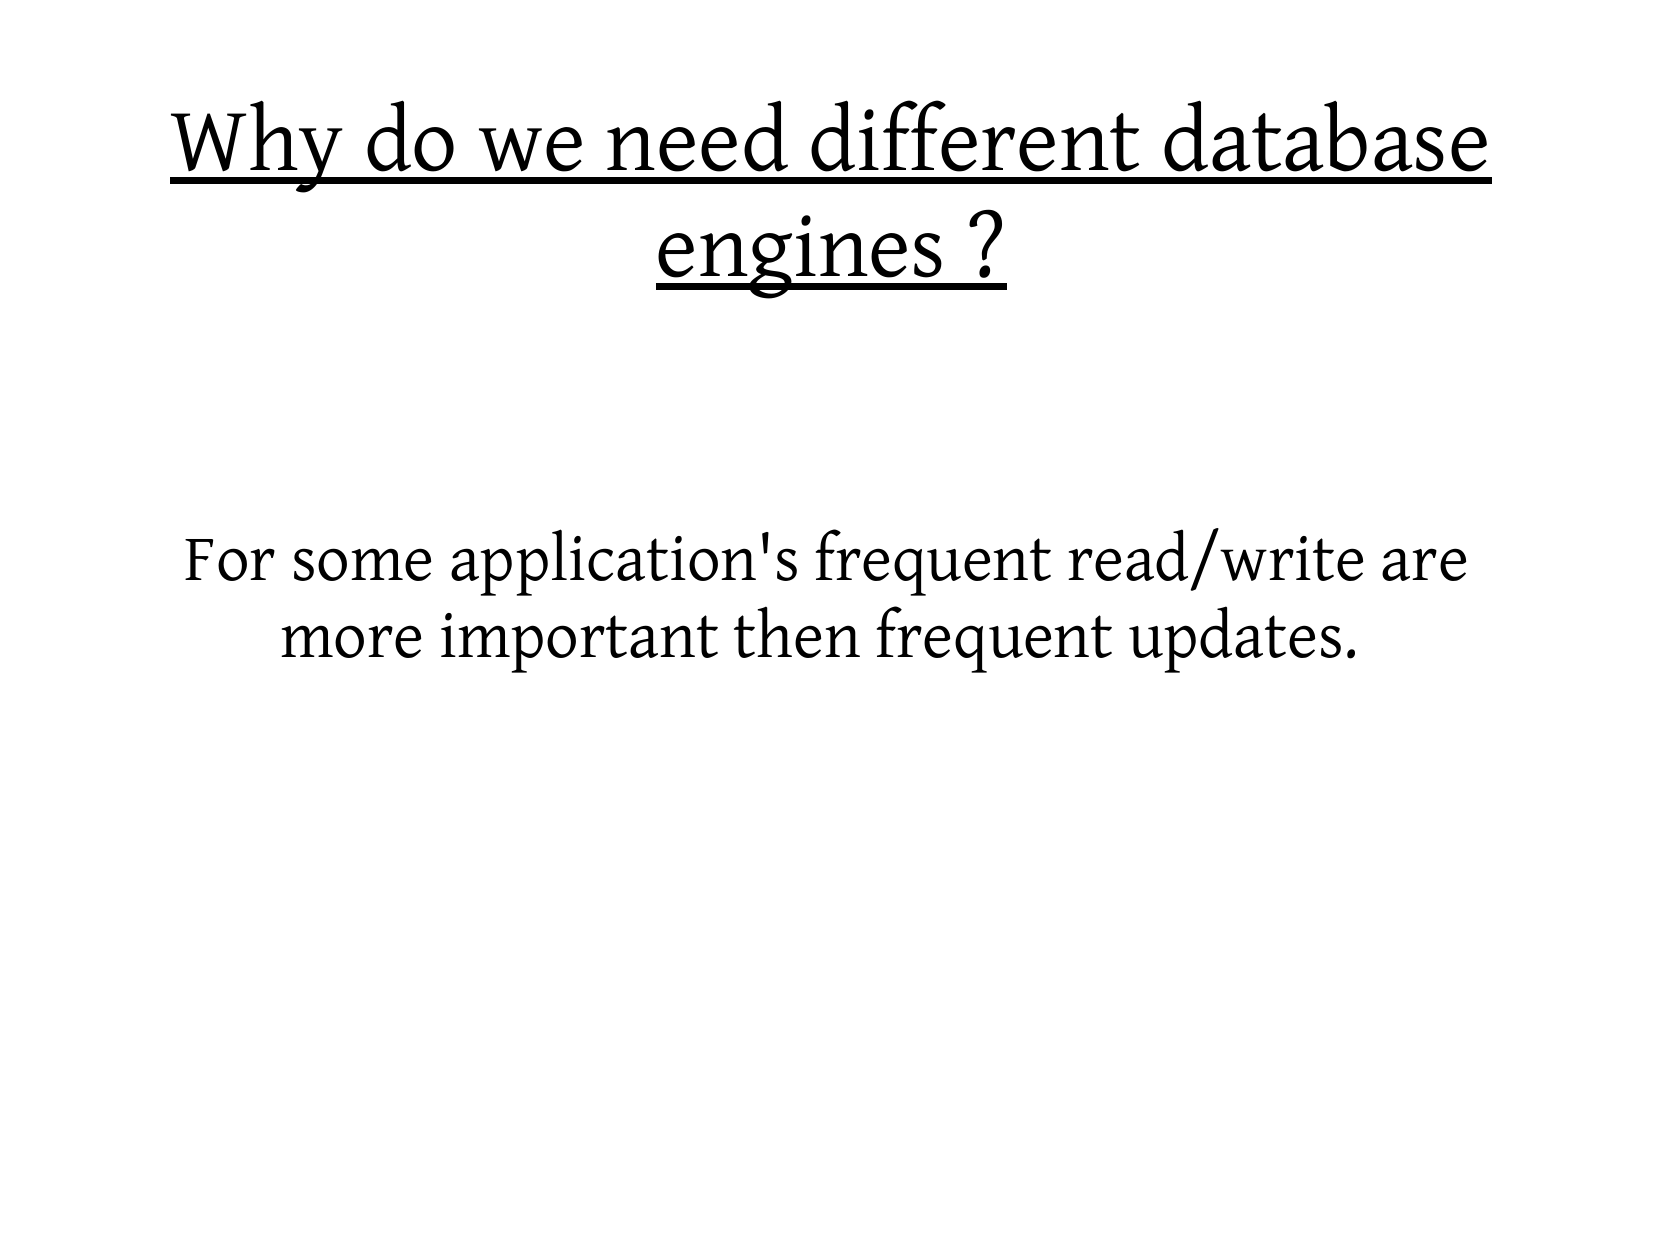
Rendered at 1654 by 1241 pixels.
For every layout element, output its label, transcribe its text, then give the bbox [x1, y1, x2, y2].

title For some application's frequent read/write are more important then frequent updates. [121, 496, 1534, 704]
title Why do we need different database engines ? [125, 90, 1538, 303]
